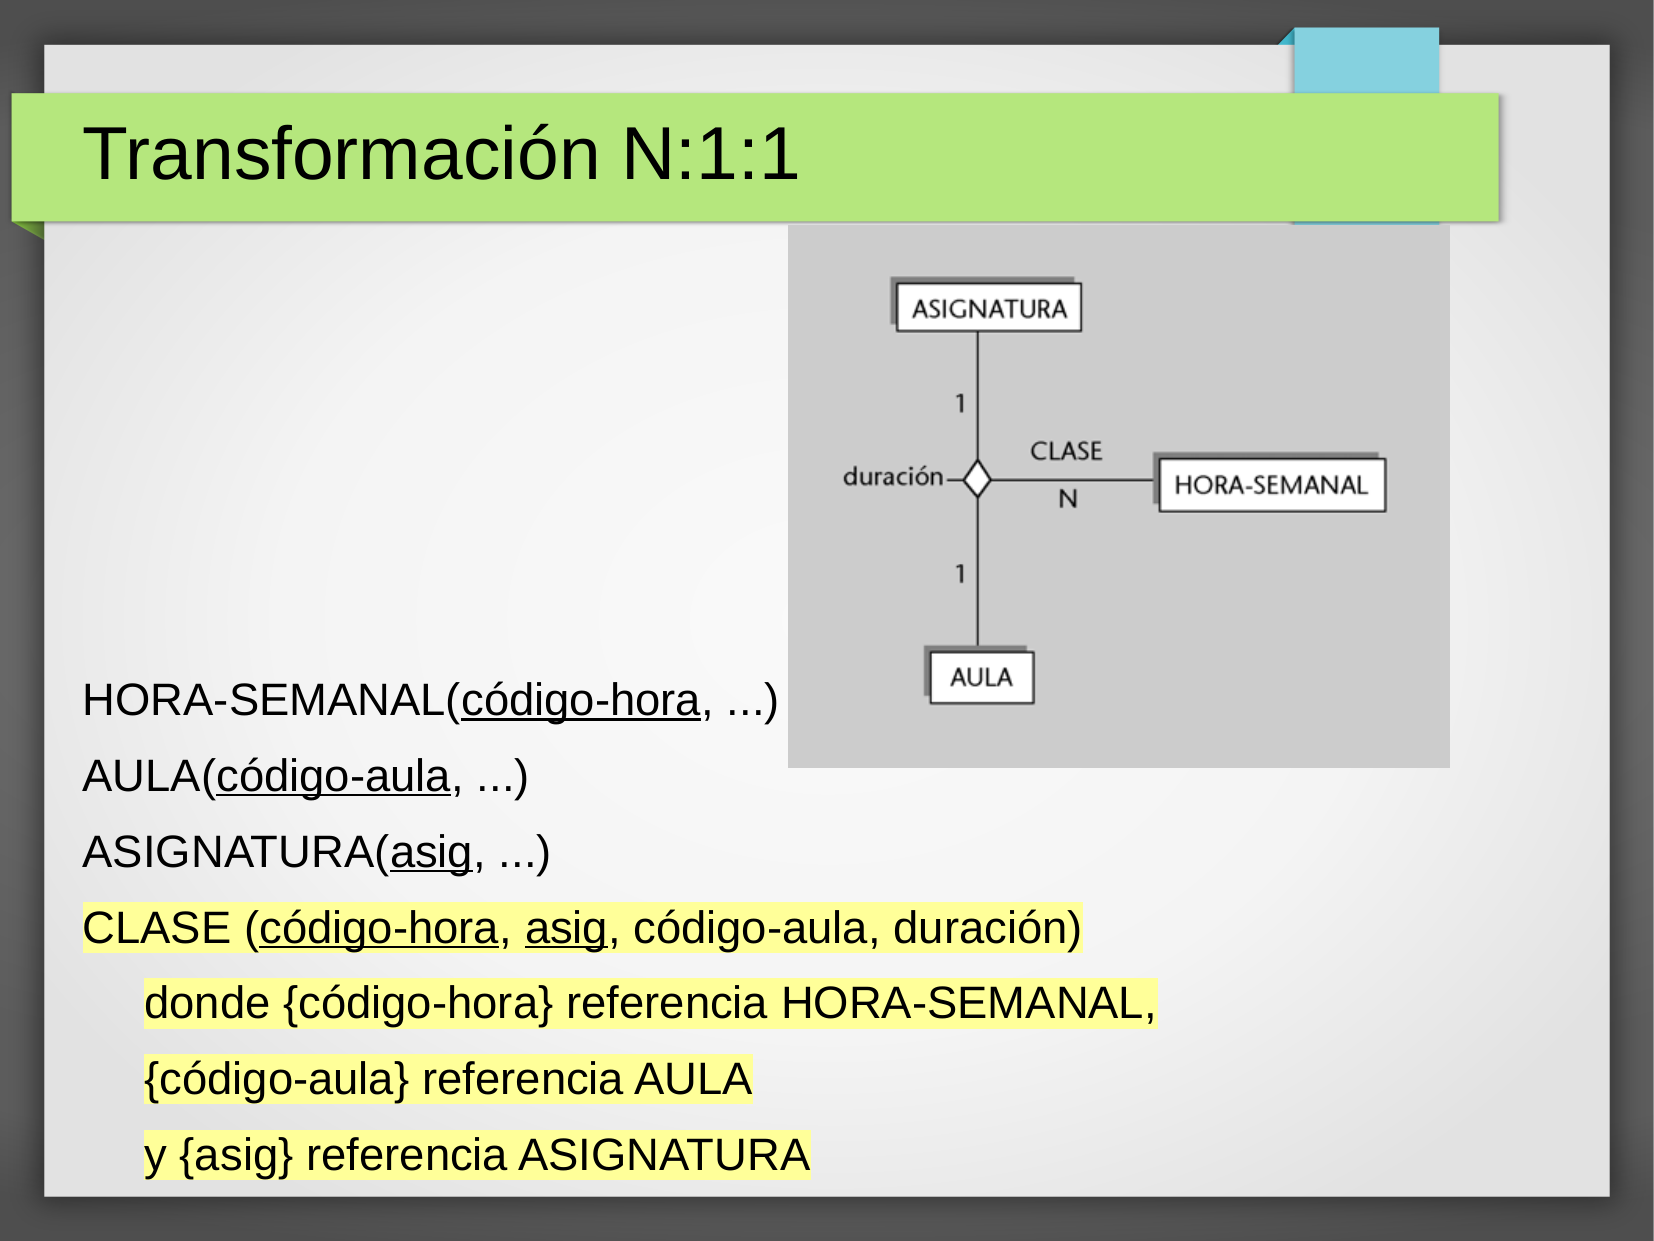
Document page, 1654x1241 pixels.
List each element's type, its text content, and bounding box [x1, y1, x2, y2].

list HORA-SEMANAL(código-hora, ...) AULA(código-aula, ...) ASIGNATURA(asig, ...) CLASE (código-hora, asig, código-aula, duración) donde {código-hora} referencia HORA-SEMANAL, {código-aula} referencia AULA y {asig} referencia ASIGNATURA [82, 295, 1571, 1182]
title Transformación N:1:1 [82, 94, 1264, 213]
picture [0, 0, 1654, 1241]
